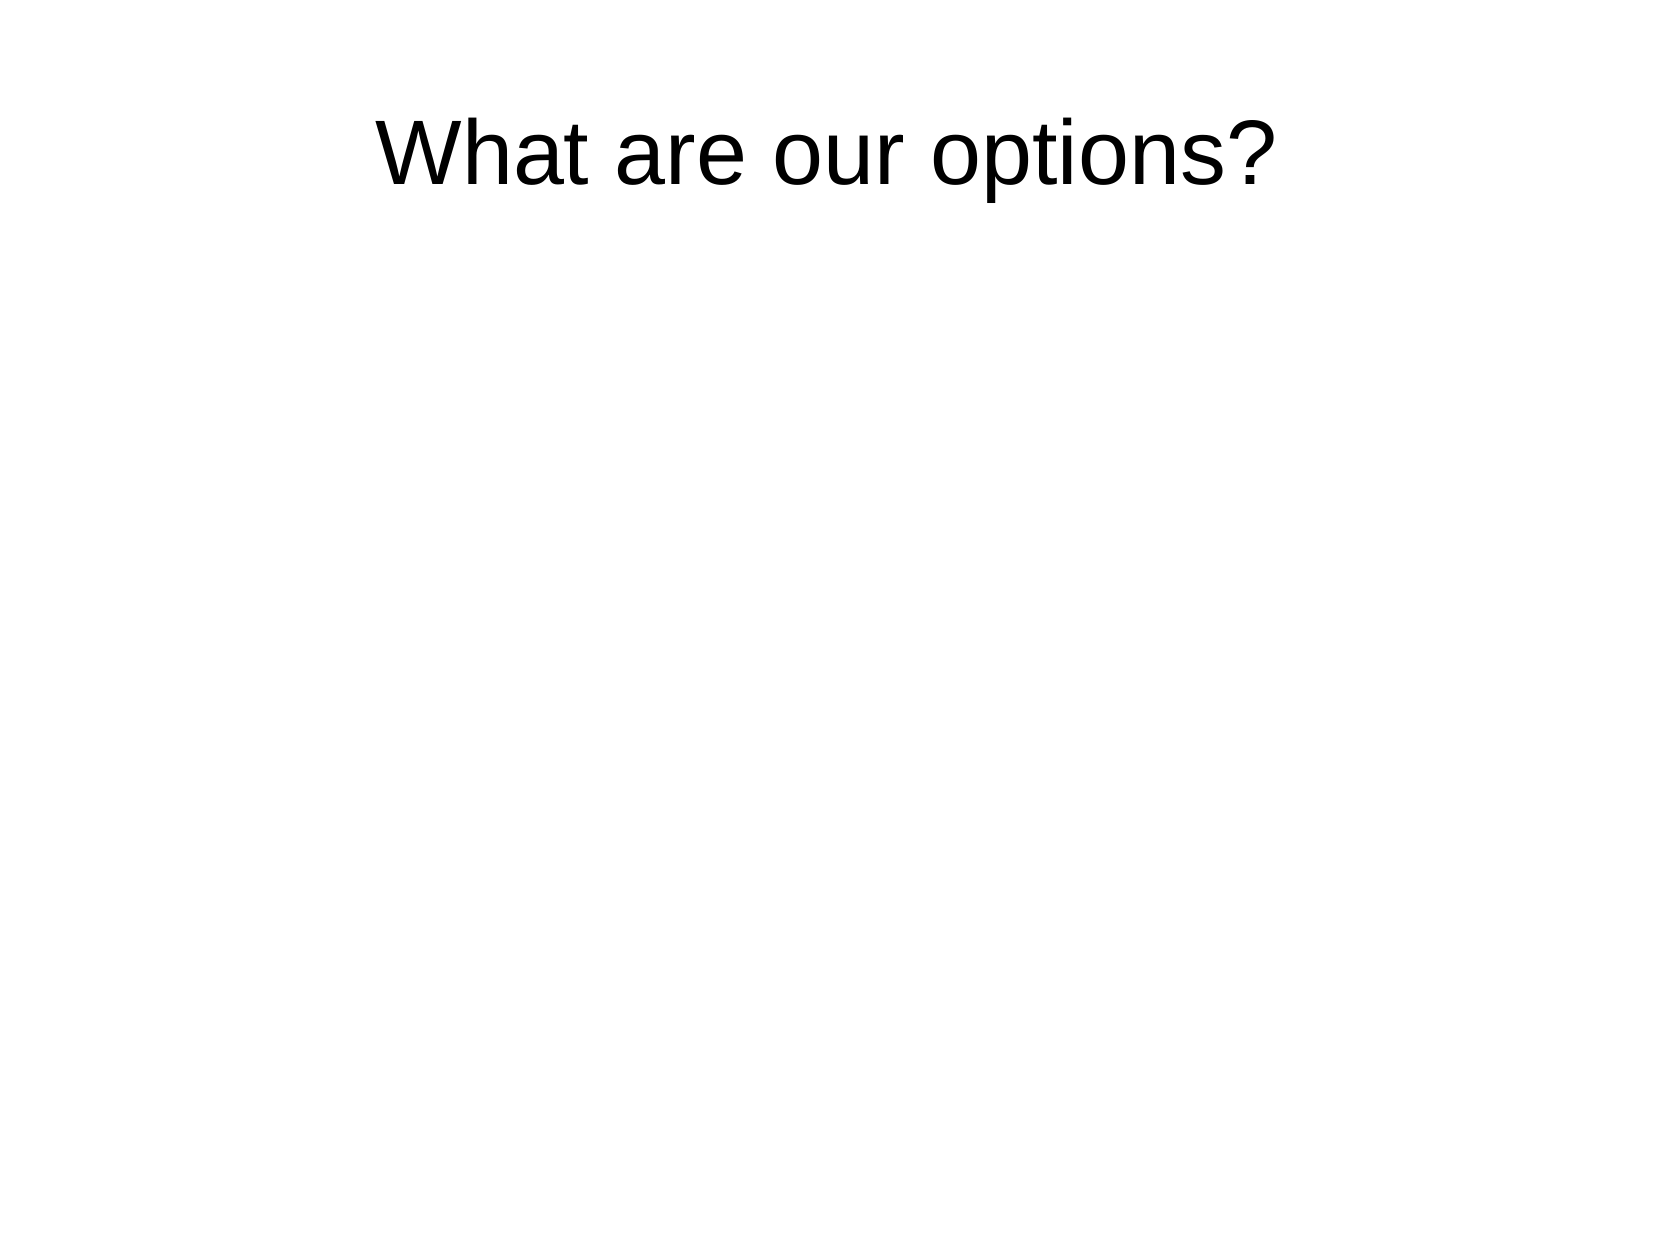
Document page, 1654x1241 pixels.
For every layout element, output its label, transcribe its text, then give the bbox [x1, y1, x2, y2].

title What are our options? [82, 49, 1571, 257]
